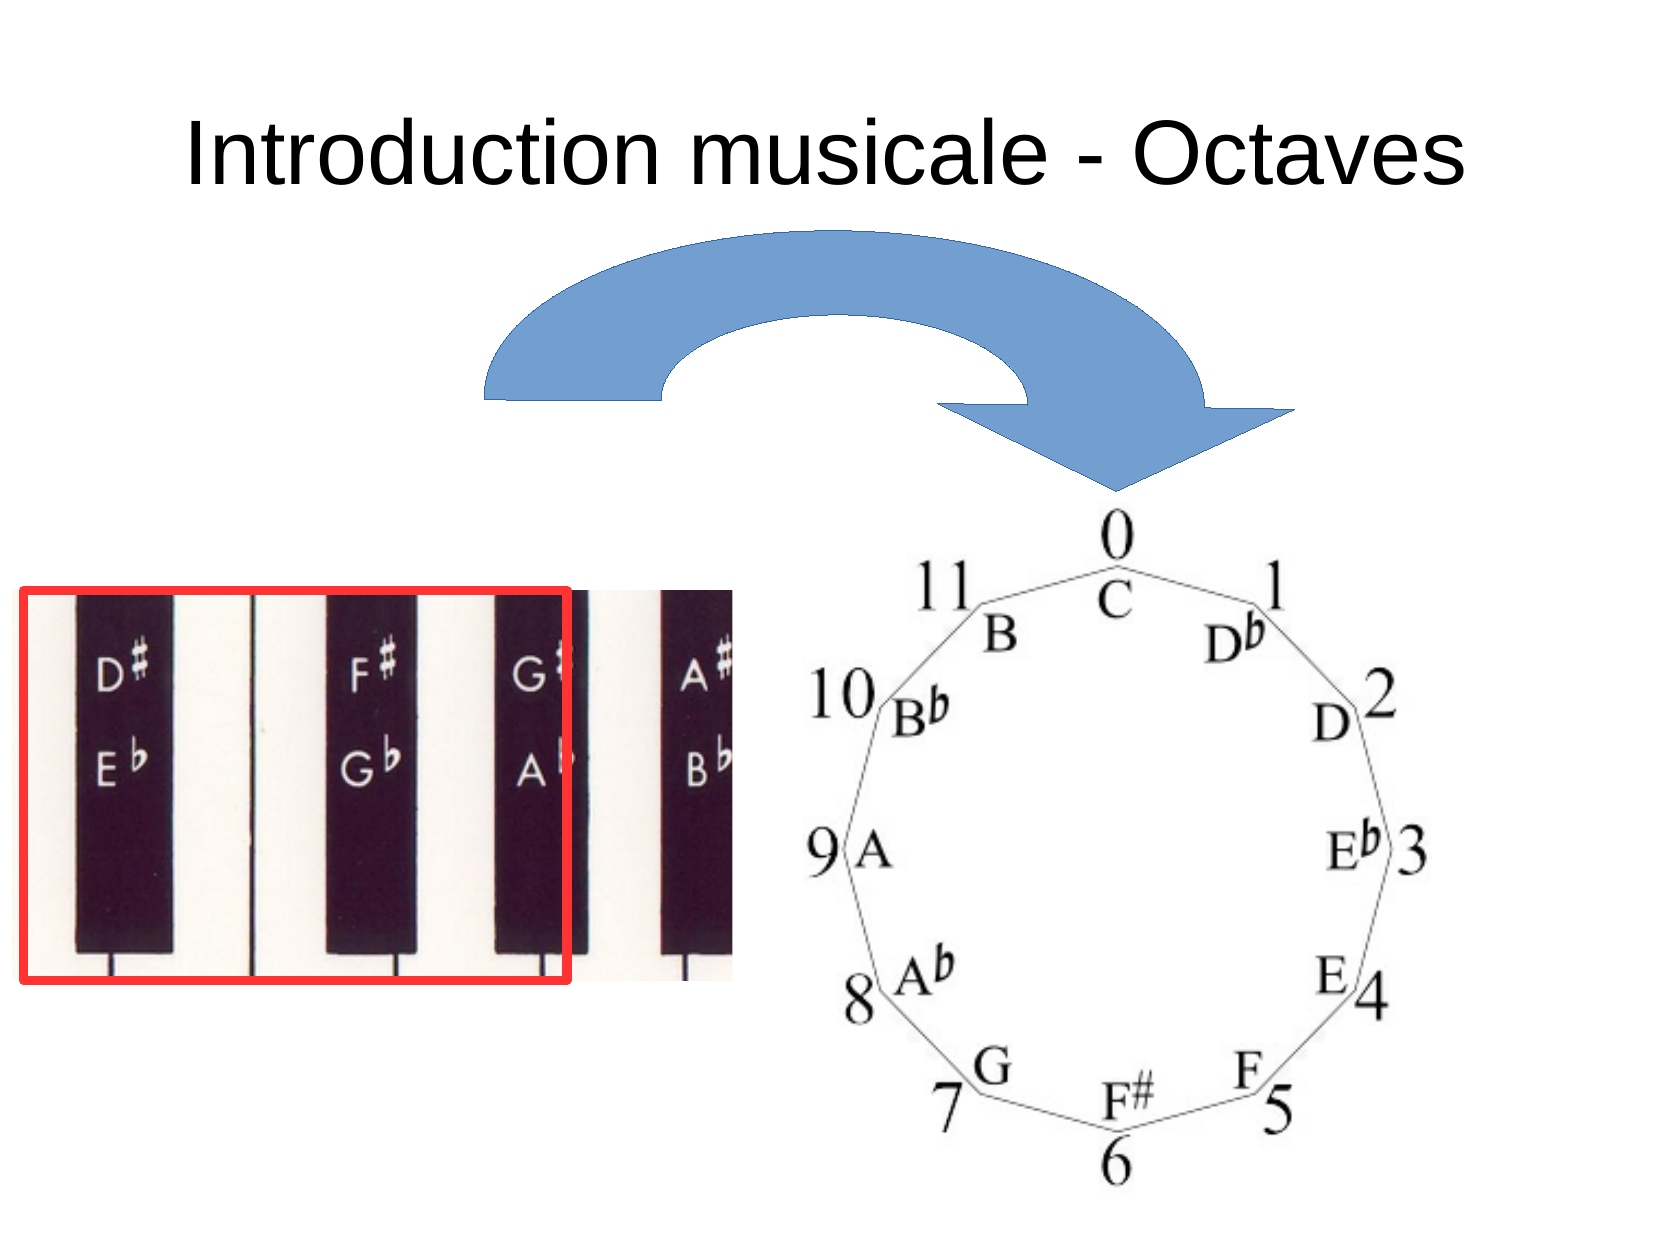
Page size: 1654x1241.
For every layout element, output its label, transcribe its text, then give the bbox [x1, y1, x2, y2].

title Introduction musicale - Octaves [82, 49, 1571, 257]
picture [11, 590, 23, 981]
picture [803, 485, 1449, 1205]
text_box [23, 590, 567, 981]
picture [567, 590, 733, 981]
text_box [484, 230, 1295, 492]
